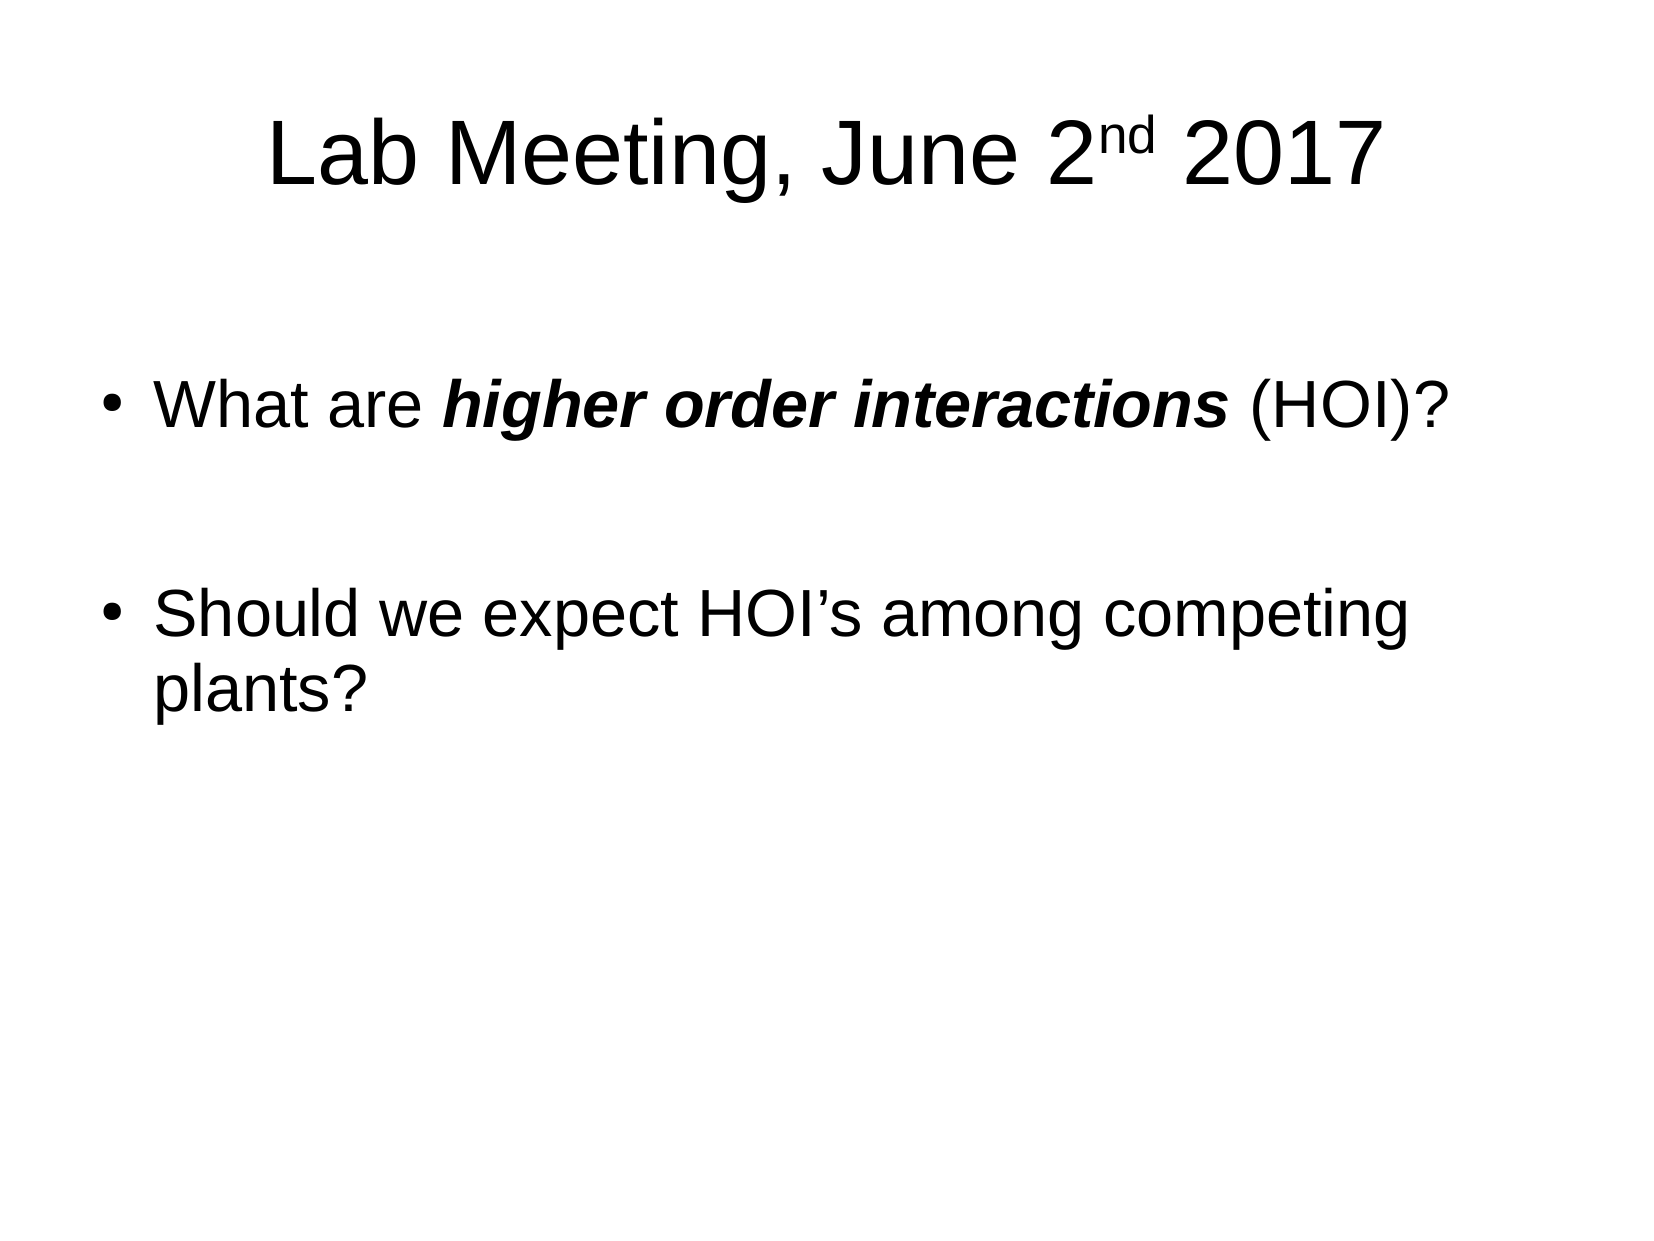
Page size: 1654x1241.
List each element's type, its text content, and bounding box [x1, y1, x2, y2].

list What are higher order interactions (HOI)? Should we expect HOI’s among competing plants? [82, 290, 1571, 1010]
title Lab Meeting, June 2nd 2017 [82, 49, 1571, 257]
